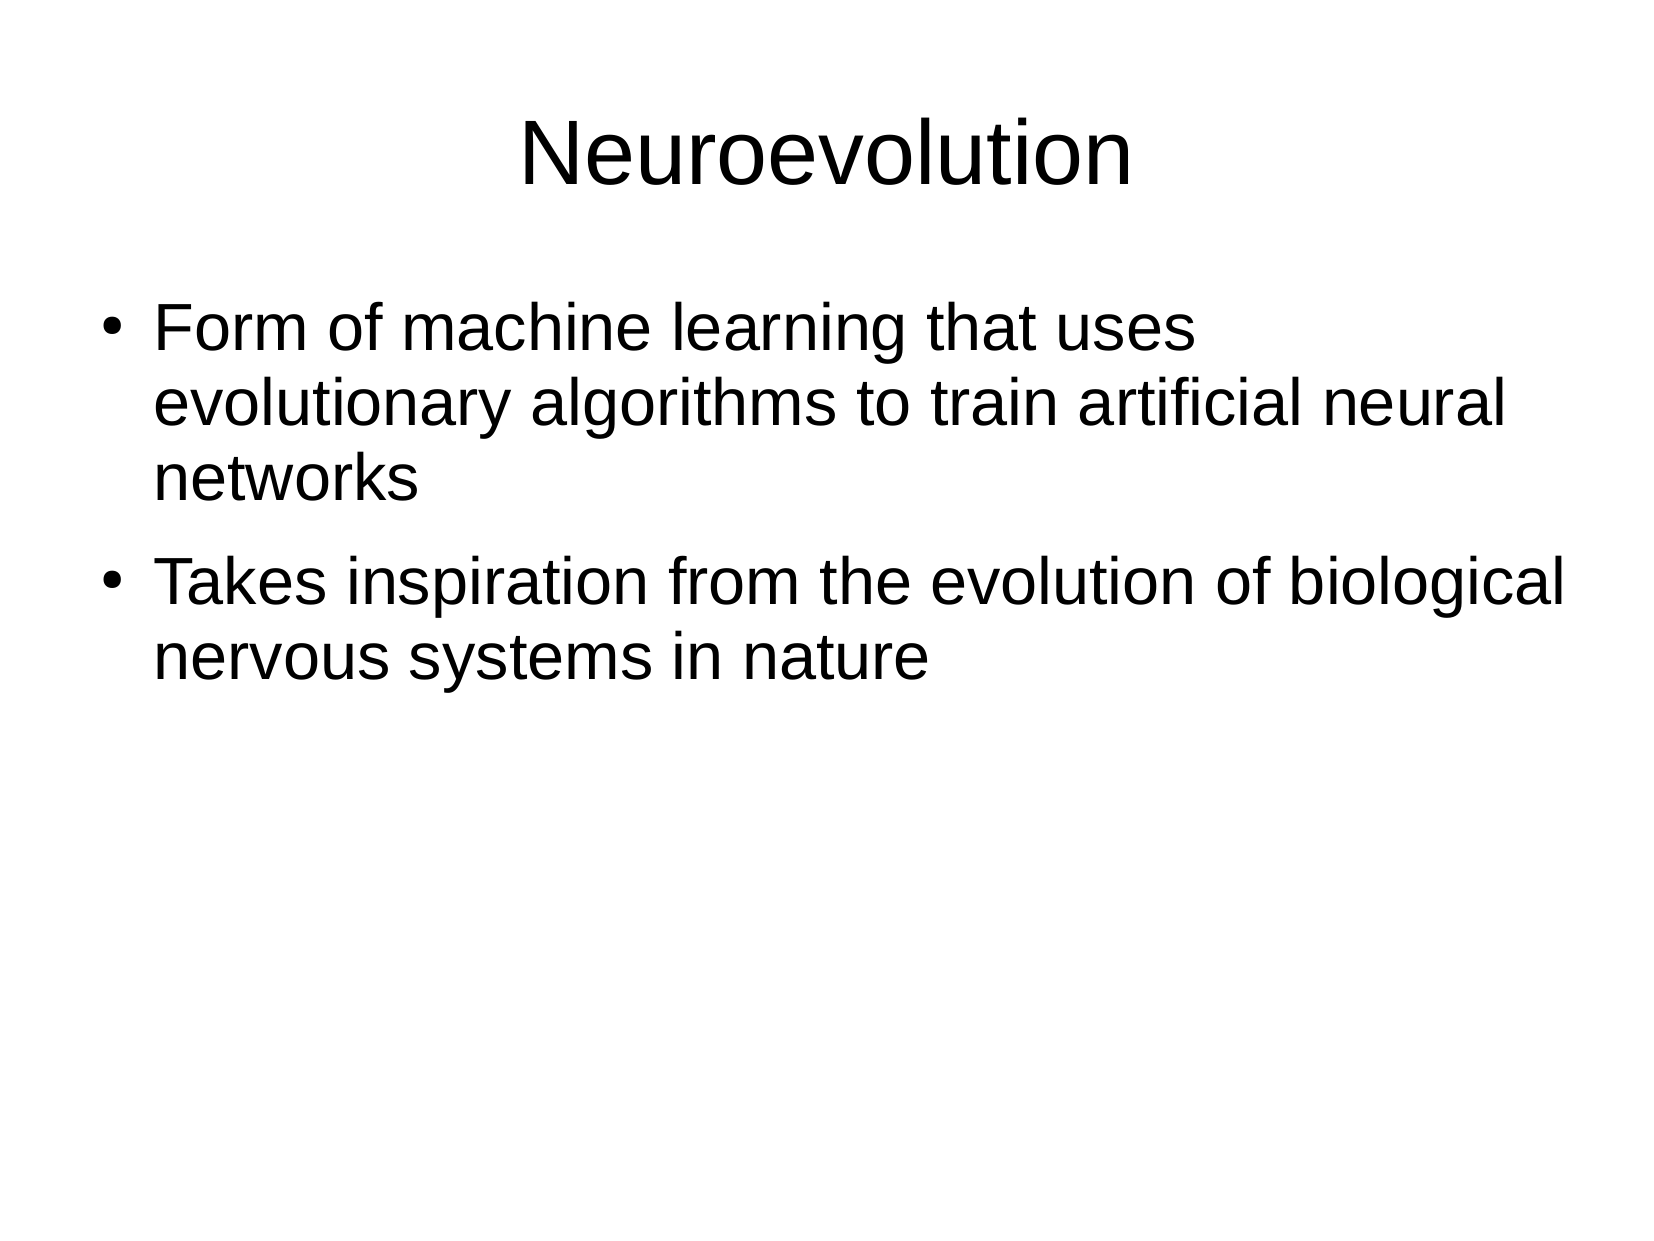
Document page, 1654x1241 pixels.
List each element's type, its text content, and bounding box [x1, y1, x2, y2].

title Neuroevolution [82, 49, 1571, 257]
list Form of machine learning that uses evolutionary algorithms to train artificial neural networks Takes inspiration from the evolution of biological nervous systems in nature [82, 290, 1571, 1010]
